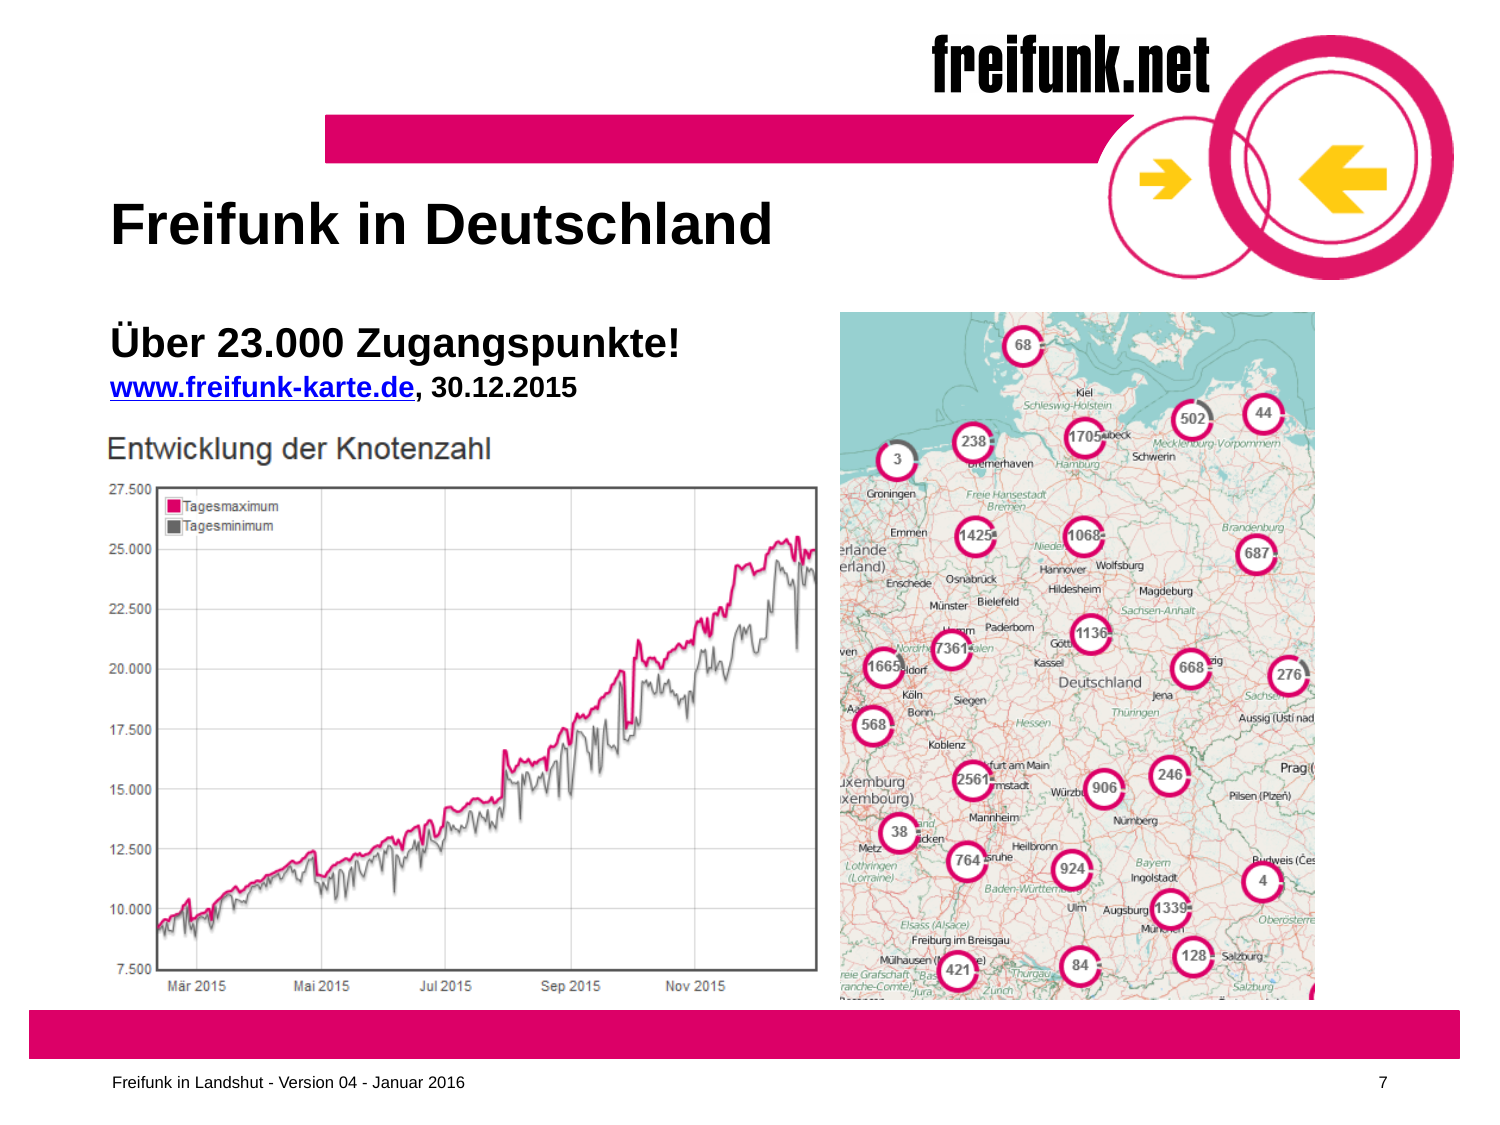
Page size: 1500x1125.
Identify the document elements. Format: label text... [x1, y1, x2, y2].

title Freifunk in Deutschland [110, 160, 1093, 282]
picture [100, 432, 823, 999]
picture [932, 34, 1454, 280]
slide_number <Foliennummer> [1107, 1058, 1388, 1106]
footer Freifunk in Landshut - Version 04 - Januar 2016 [112, 1058, 1090, 1106]
list Über 23.000 Zugangspunkte! www.freifunk-karte.de, 30.12.2015 [110, 312, 738, 432]
picture [840, 312, 1315, 1000]
